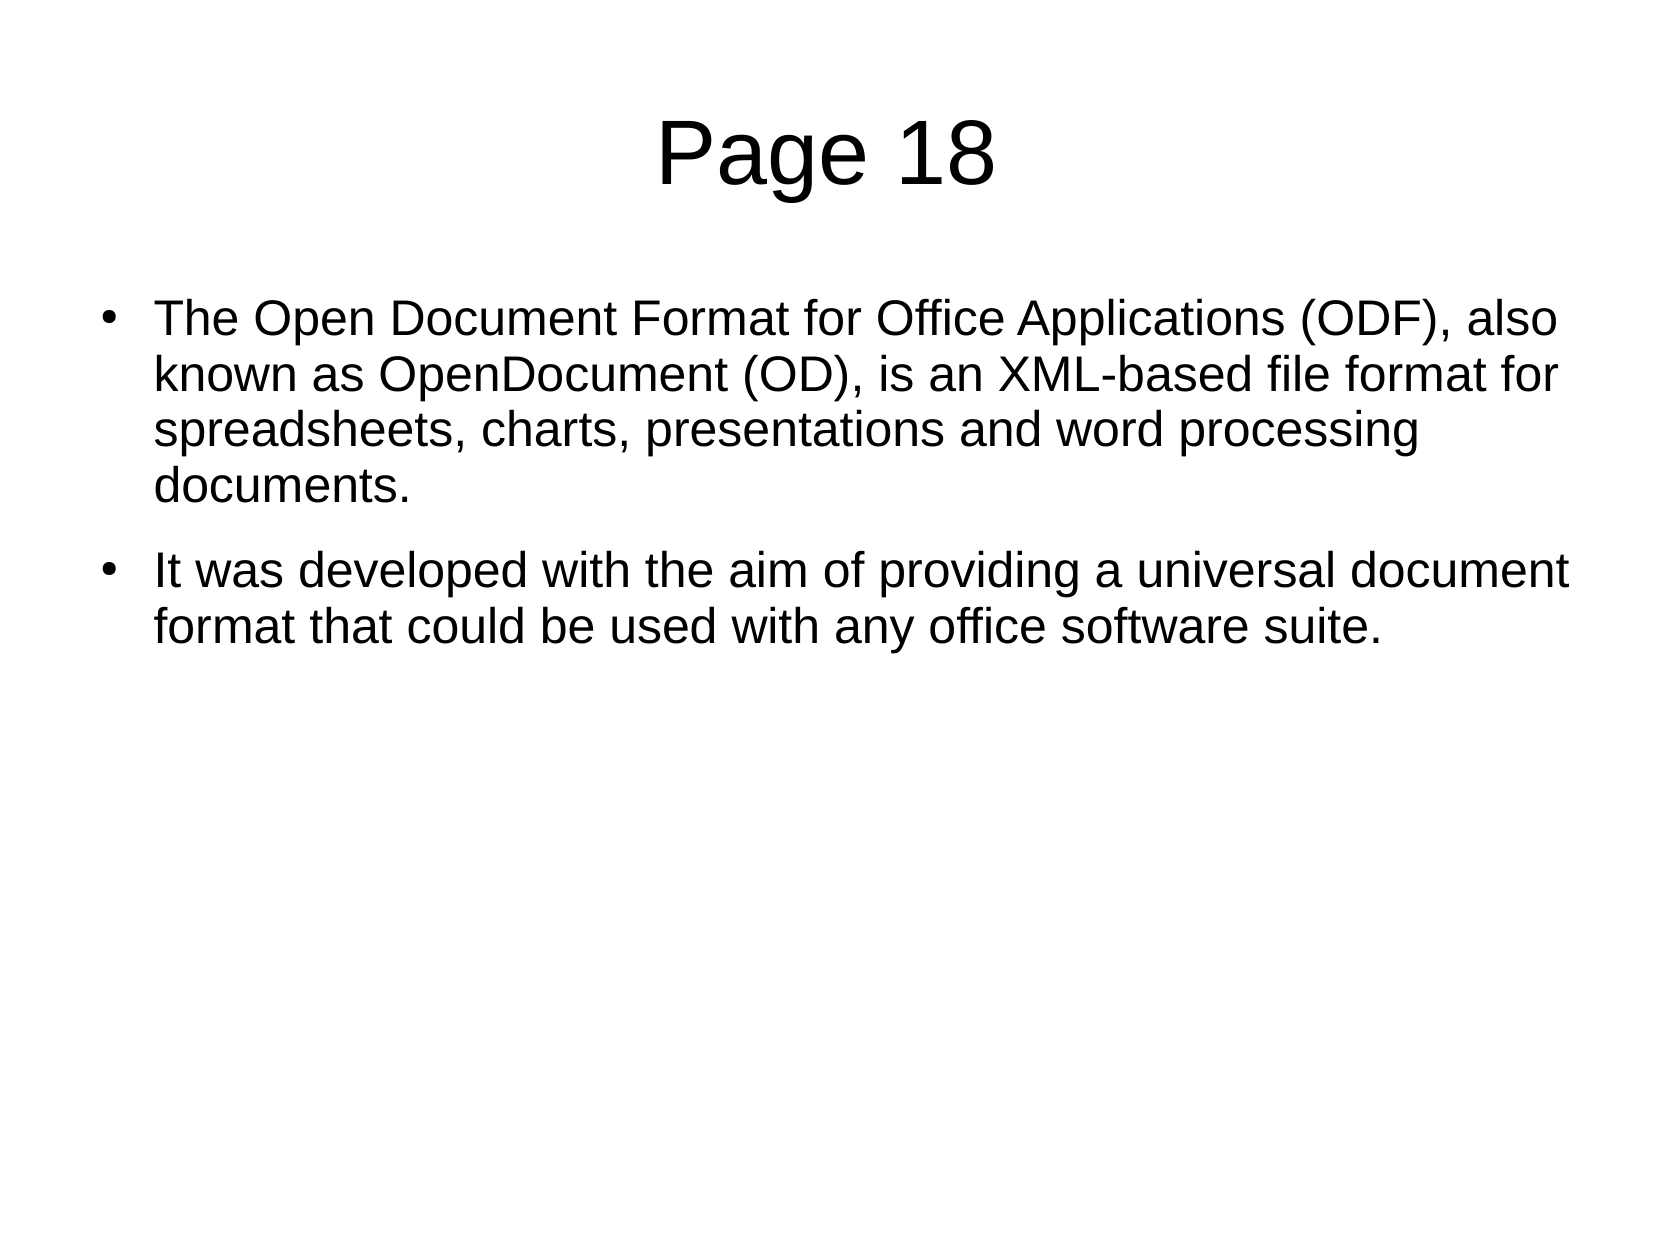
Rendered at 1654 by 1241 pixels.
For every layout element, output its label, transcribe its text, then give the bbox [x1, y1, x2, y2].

title Page 18 [82, 49, 1571, 257]
list The Open Document Format for Office Applications (ODF), also known as OpenDocument (OD), is an XML-based file format for spreadsheets, charts, presentations and word processing documents. It was developed with the aim of providing a universal document format that could be used with any office software suite. [82, 290, 1571, 1109]
